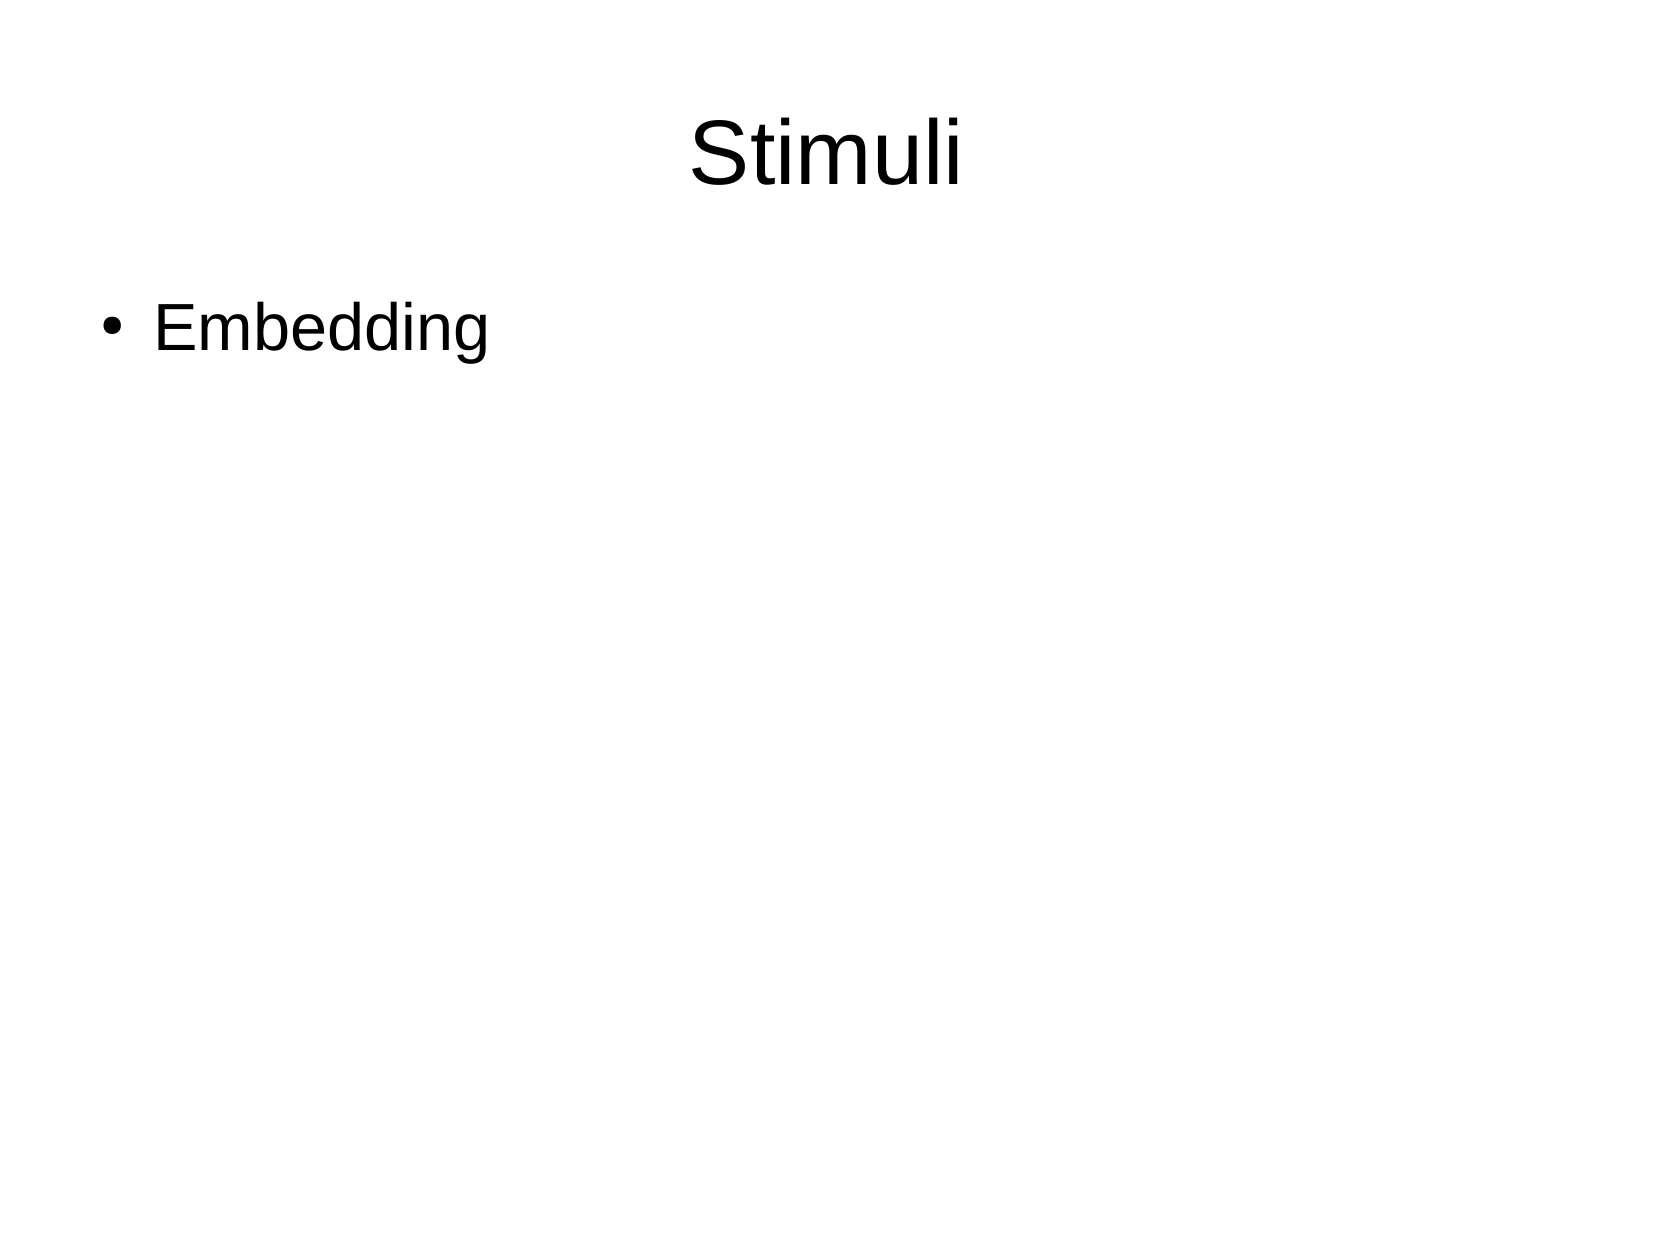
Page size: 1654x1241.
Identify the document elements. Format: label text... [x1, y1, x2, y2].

title Stimuli [82, 49, 1571, 257]
list Embedding [82, 290, 1571, 1010]
